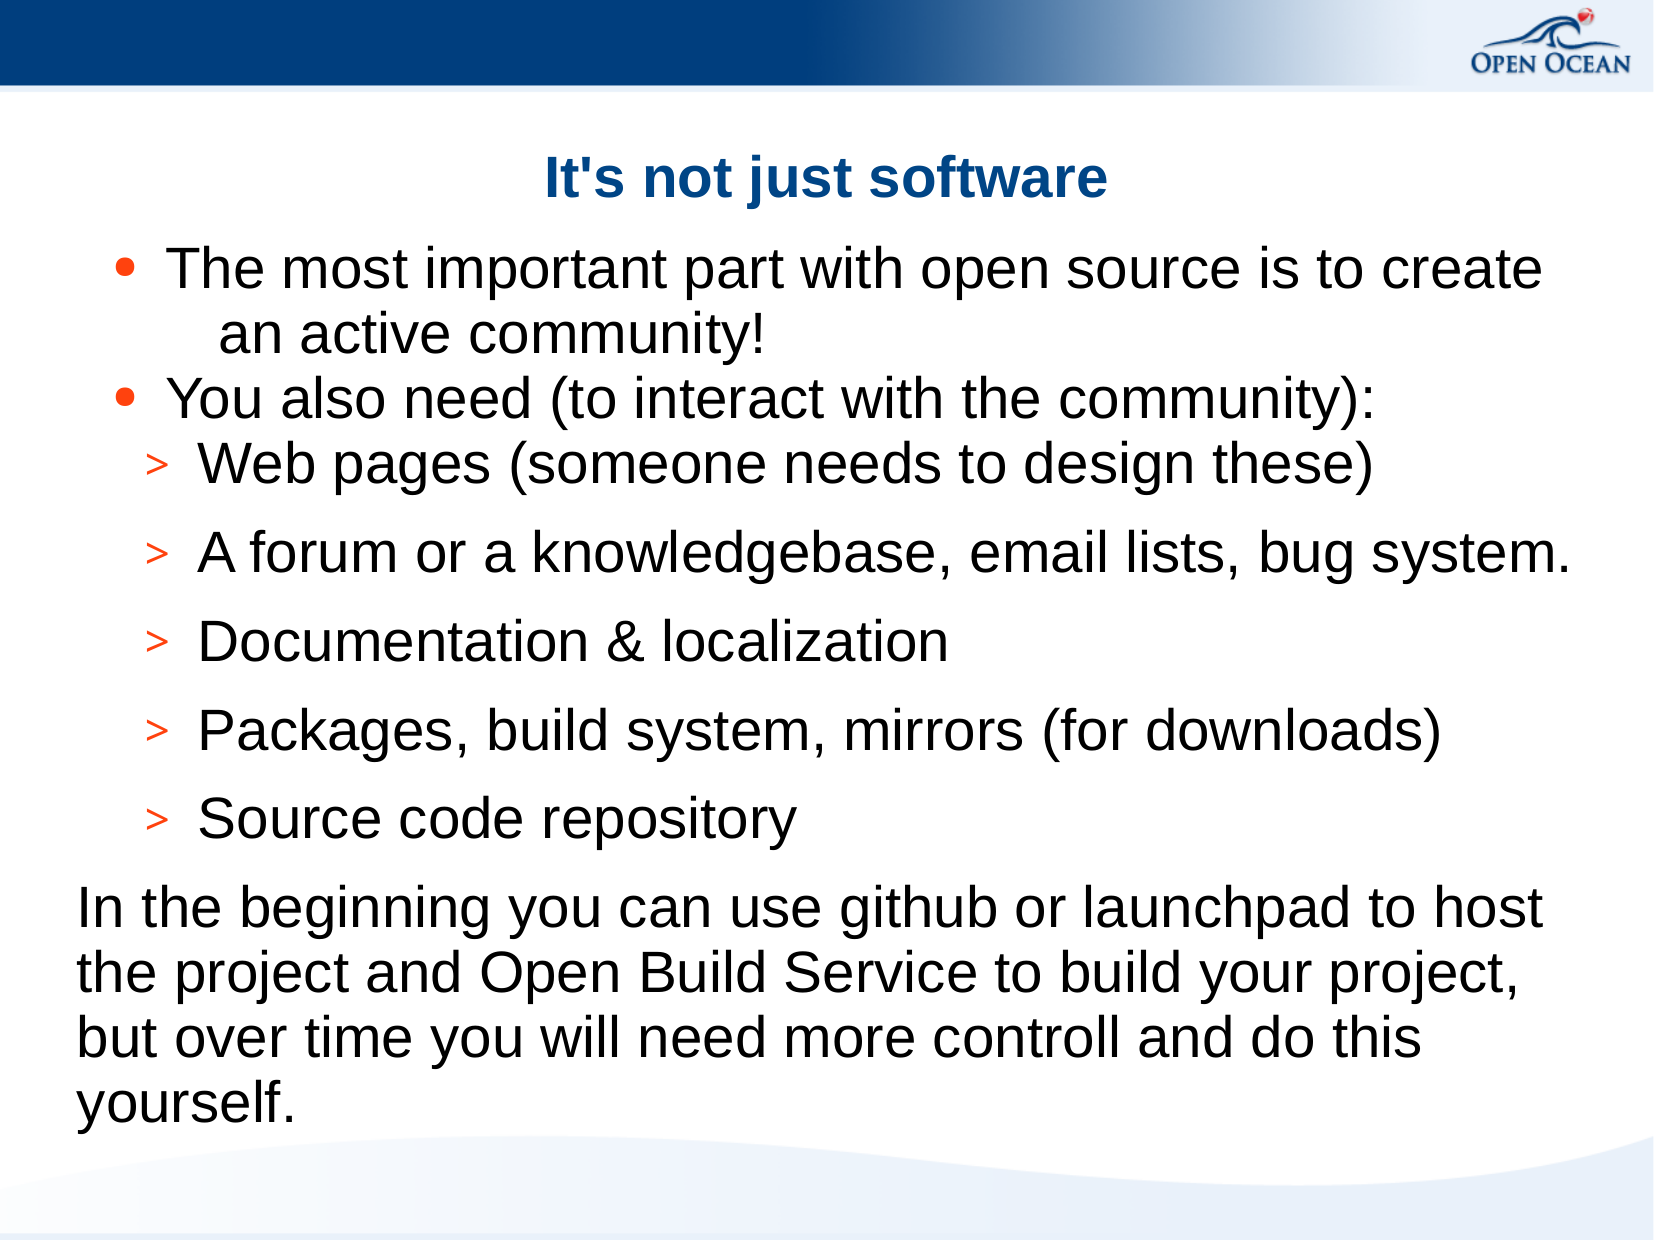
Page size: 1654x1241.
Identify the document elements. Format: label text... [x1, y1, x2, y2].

title It's not just software [82, 95, 1571, 236]
list The most important part with open source is to create an active community! You also need (to interact with the community): Web pages (someone needs to design these) A forum or a knowledgebase, email lists, bug system. Documentation & localization Packages, build system, mirrors (for downloads) Source code repository In the beginning you can use github or launchpad to host the project and Open Build Service to build your project, but over time you will need more controll and do this yourself. [76, 236, 1606, 1135]
picture [0, 0, 1654, 1240]
